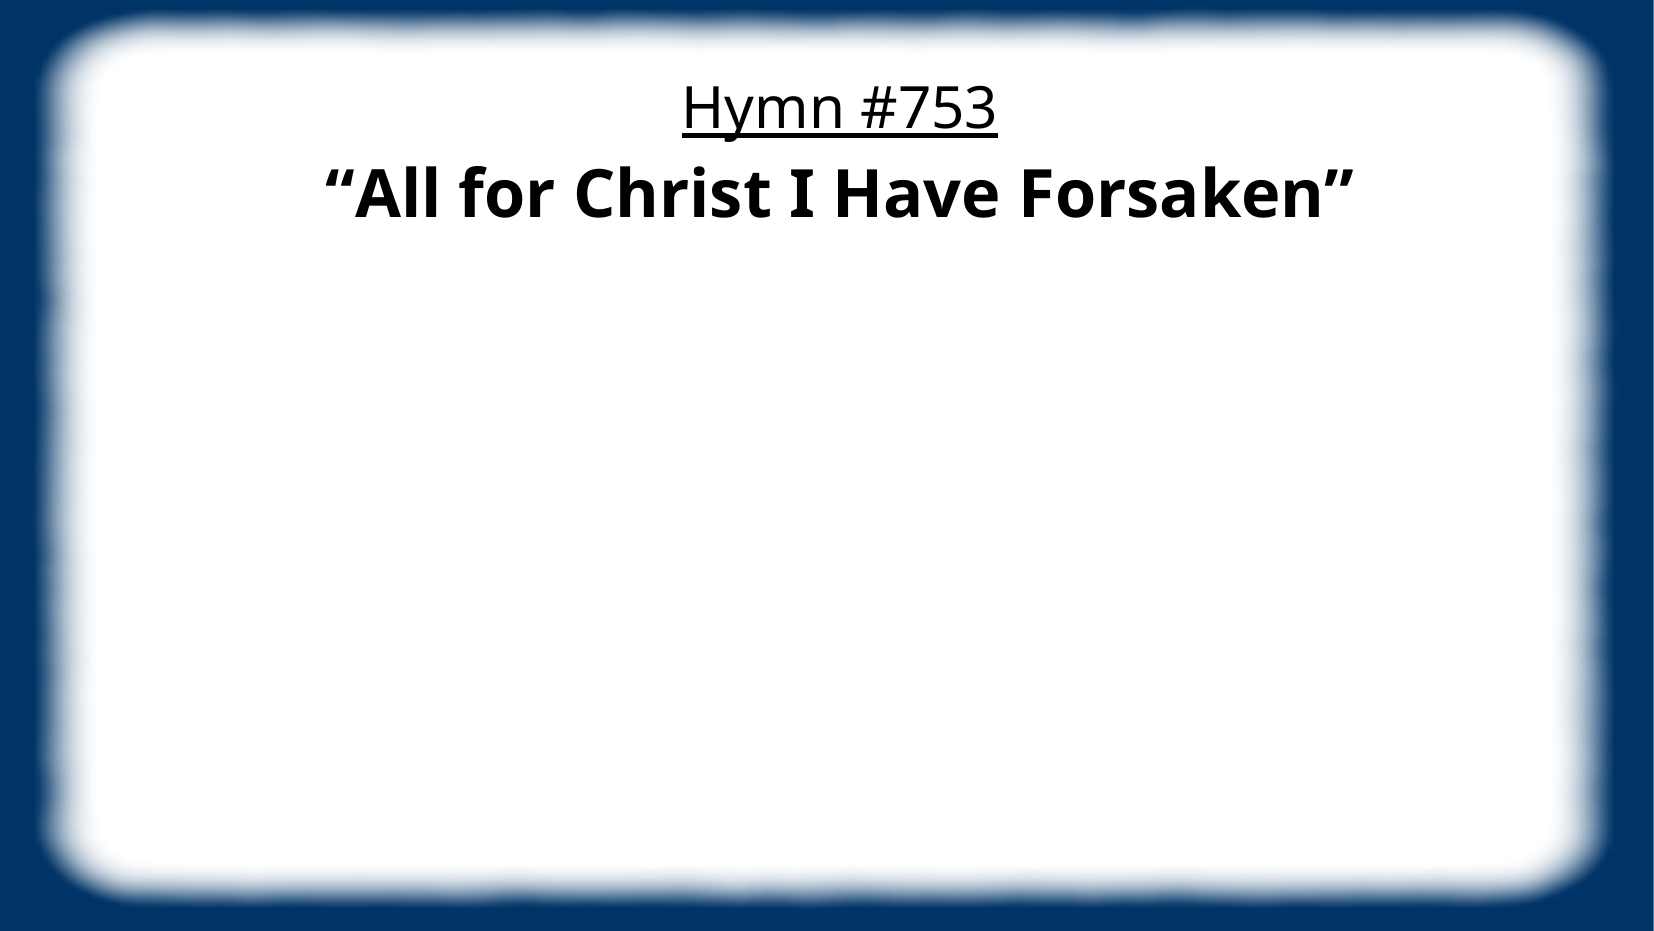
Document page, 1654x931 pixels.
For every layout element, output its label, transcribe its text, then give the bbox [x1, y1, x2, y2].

text_box Hymn #753 “All for Christ I Have Forsaken” [105, 59, 1576, 241]
picture [0, 0, 1654, 931]
